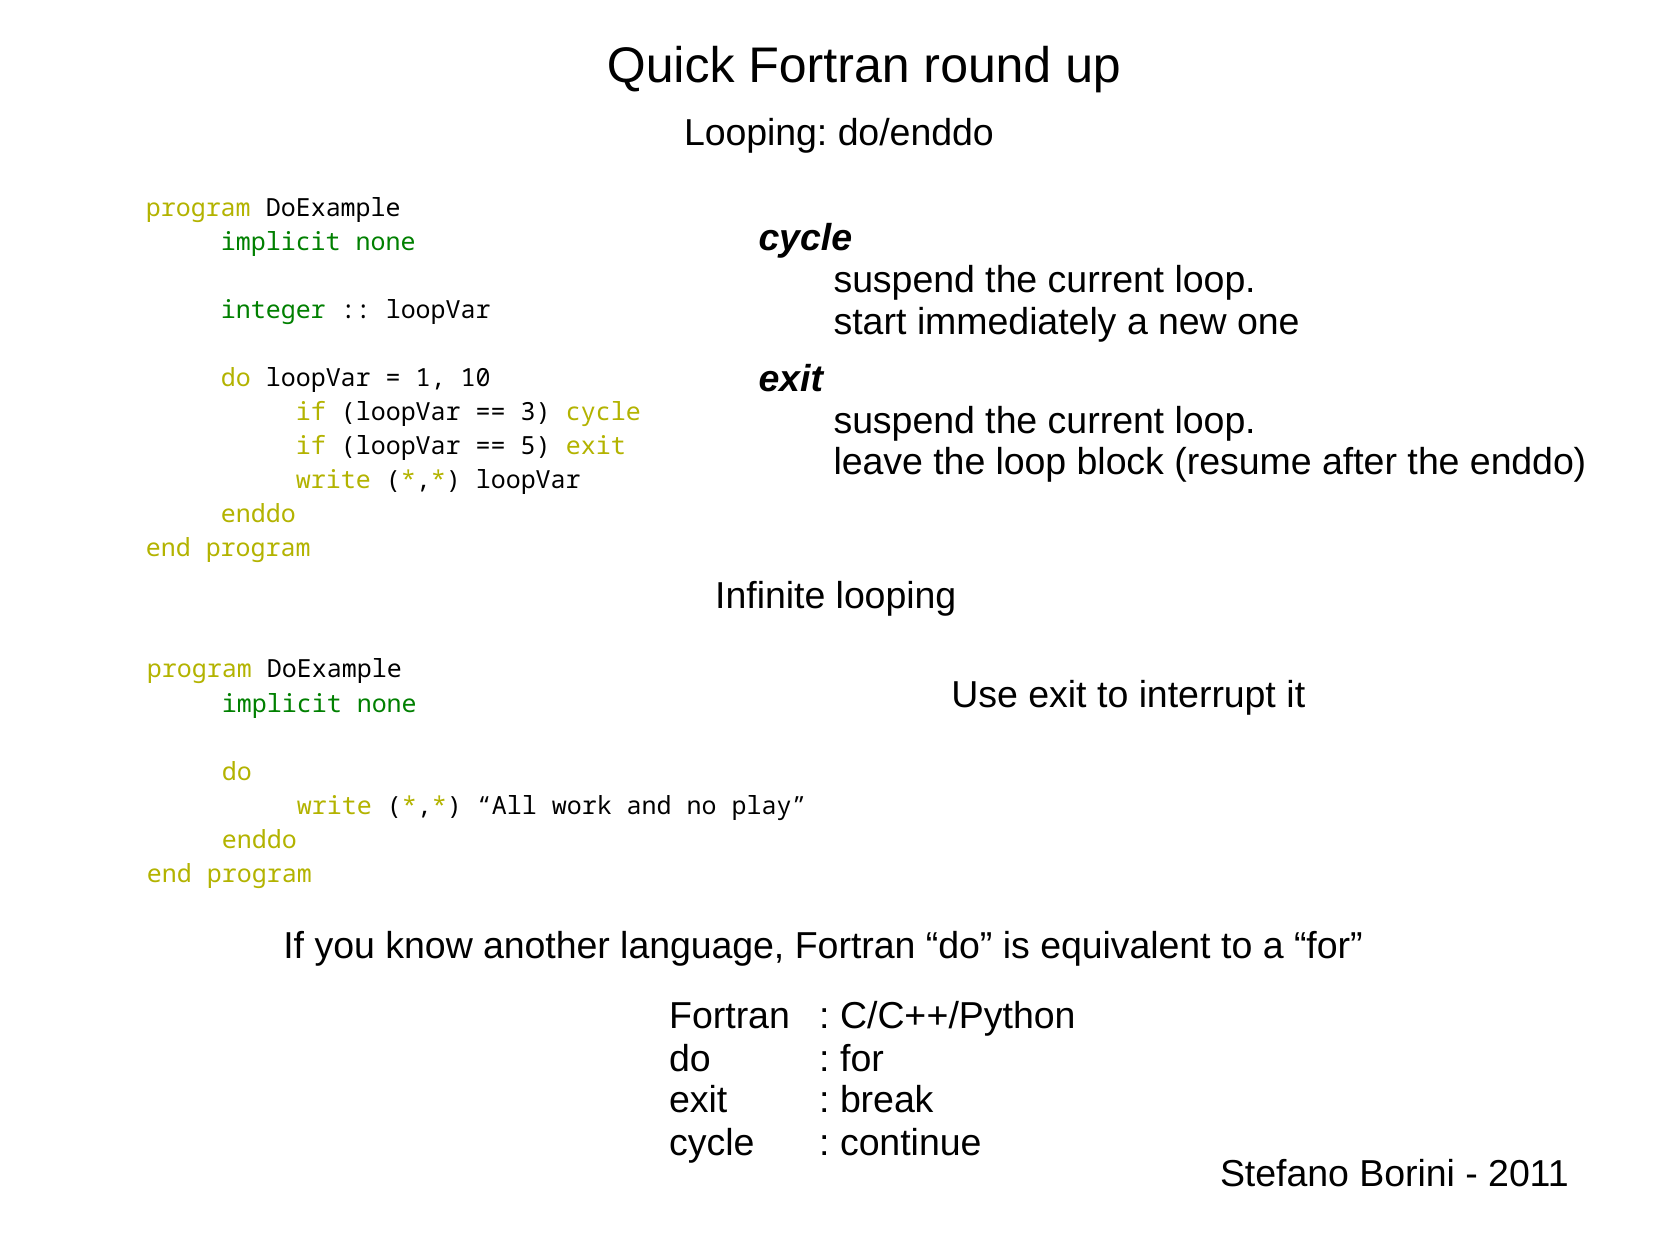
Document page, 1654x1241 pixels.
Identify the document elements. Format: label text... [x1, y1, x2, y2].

text_box Use exit to interrupt it [936, 666, 1321, 724]
text_box If you know another language, Fortran “do” is equivalent to a “for” [268, 917, 1380, 975]
text_box cycle suspend the current loop. start immediately a new one [743, 208, 1316, 349]
text_box exit suspend the current loop. leave the loop block (resume after the enddo) [743, 349, 1603, 491]
text_box Looping: do/enddo [669, 103, 1010, 161]
text_box program DoExample implicit none do write (*,*) “All work and no play” enddo end program [132, 643, 822, 878]
text_box Infinite looping [700, 567, 972, 667]
text_box program DoExample implicit none integer :: loopVar do loopVar = 1, 10 if (loopVar == 3) cycle if (loopVar == 5) exit write (*,*) loopVar enddo end program [131, 182, 656, 541]
text_box Fortran : C/C++/Python do : for exit : break cycle : continue [654, 987, 1091, 1171]
